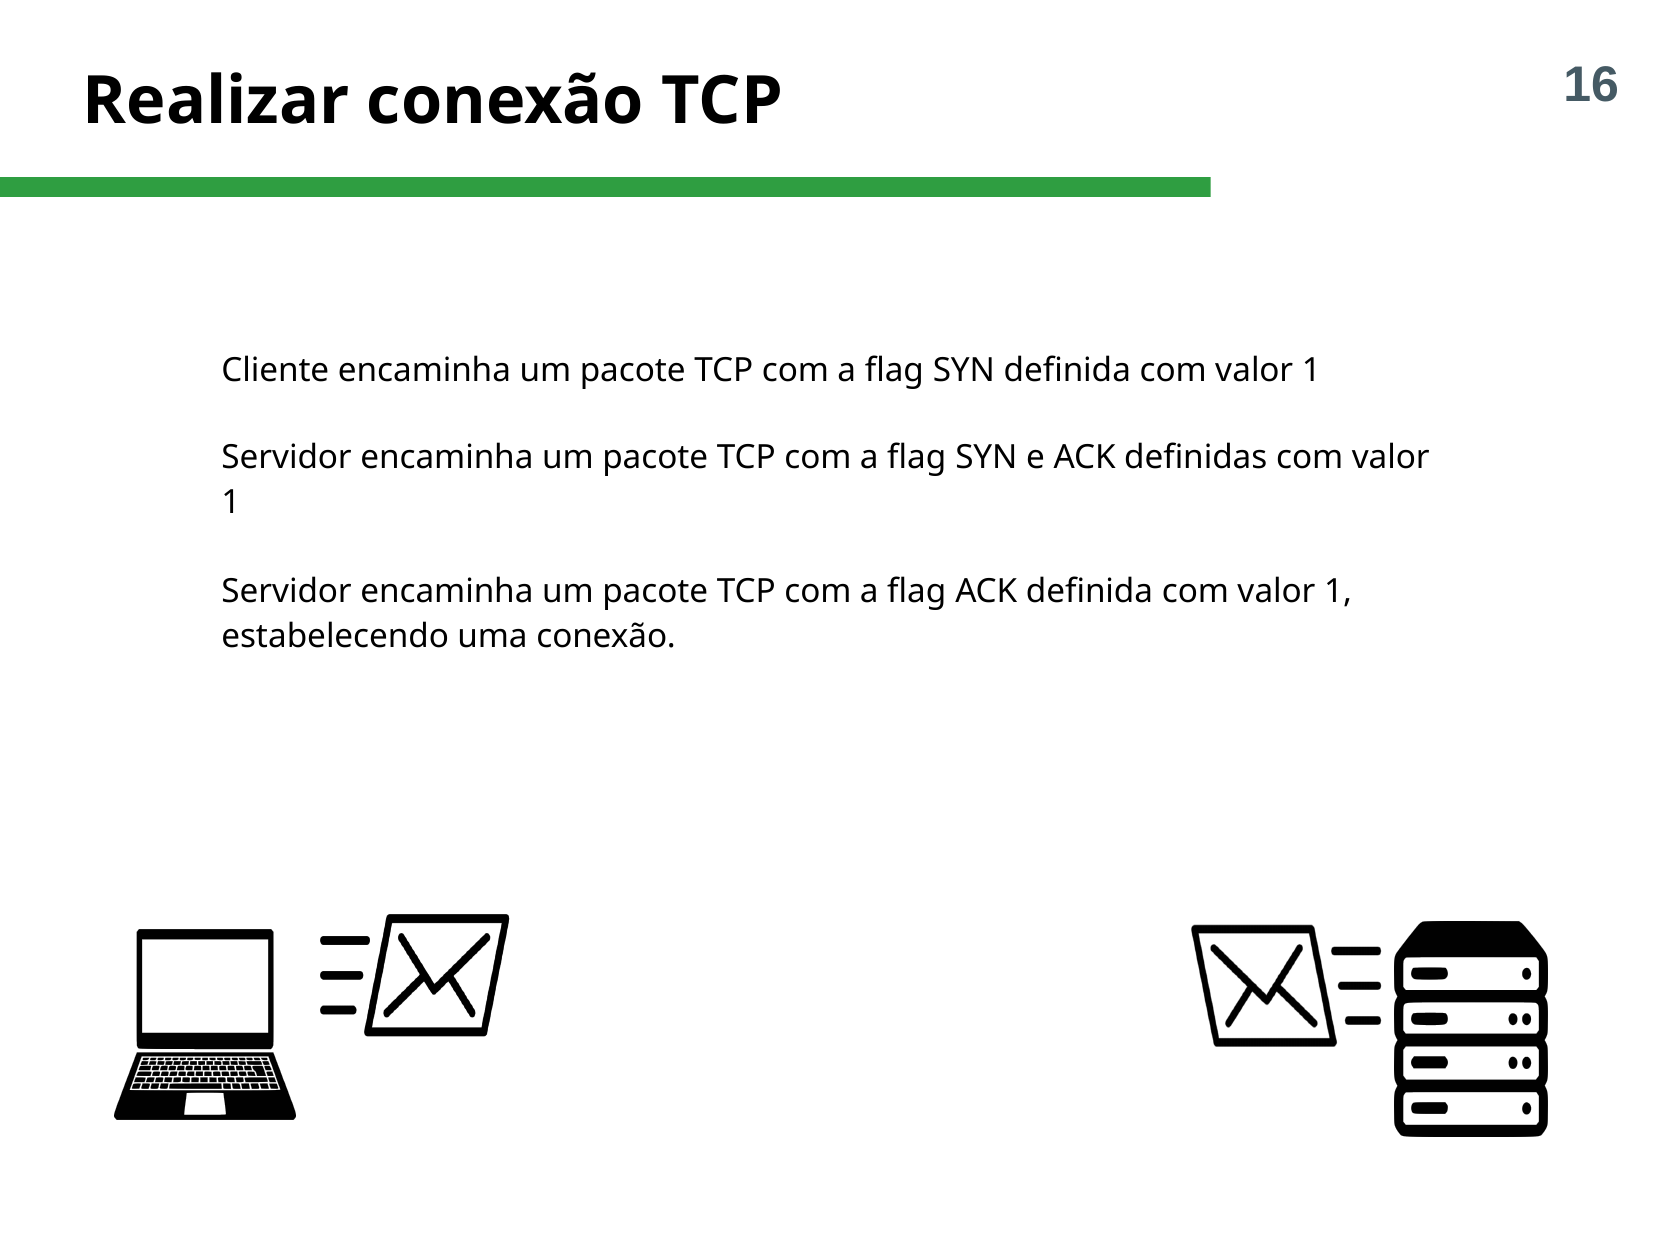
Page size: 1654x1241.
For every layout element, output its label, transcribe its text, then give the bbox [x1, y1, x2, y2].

text_box Cliente encaminha um pacote TCP com a flag SYN definida com valor 1 [206, 338, 1447, 418]
picture [1178, 842, 1548, 1137]
text_box Servidor encaminha um pacote TCP com a flag SYN e ACK definidas com valor 1 [206, 425, 1447, 548]
picture [114, 929, 296, 1120]
picture [307, 831, 522, 1119]
text_box Servidor encaminha um pacote TCP com a flag ACK definida com valor 1, estabelecendo uma conexão. [206, 559, 1447, 682]
title Realizar conexão TCP [82, 0, 1152, 202]
